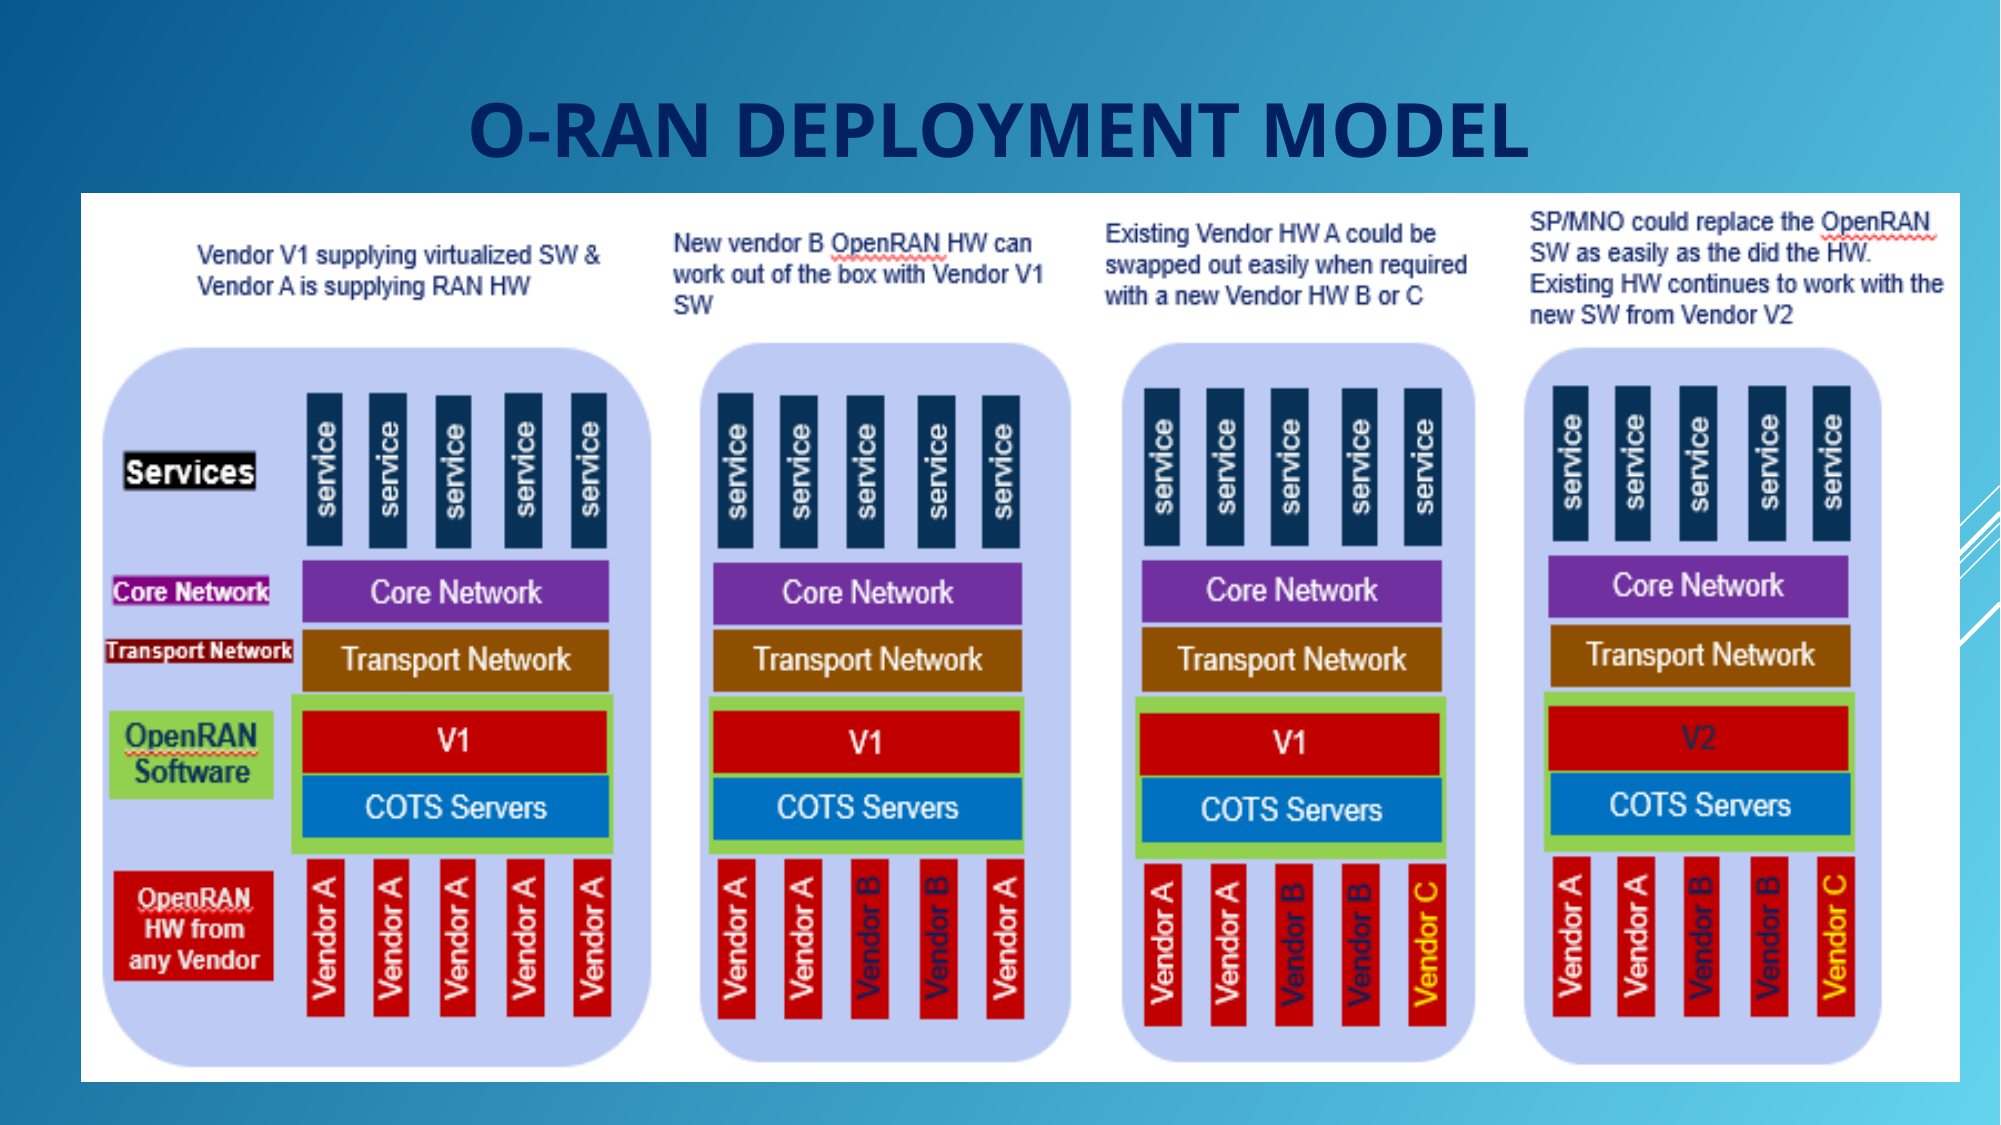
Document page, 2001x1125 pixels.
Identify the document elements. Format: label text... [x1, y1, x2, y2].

picture [81, 193, 1960, 1082]
title O-RAN Deployment Model [137, 43, 1863, 193]
